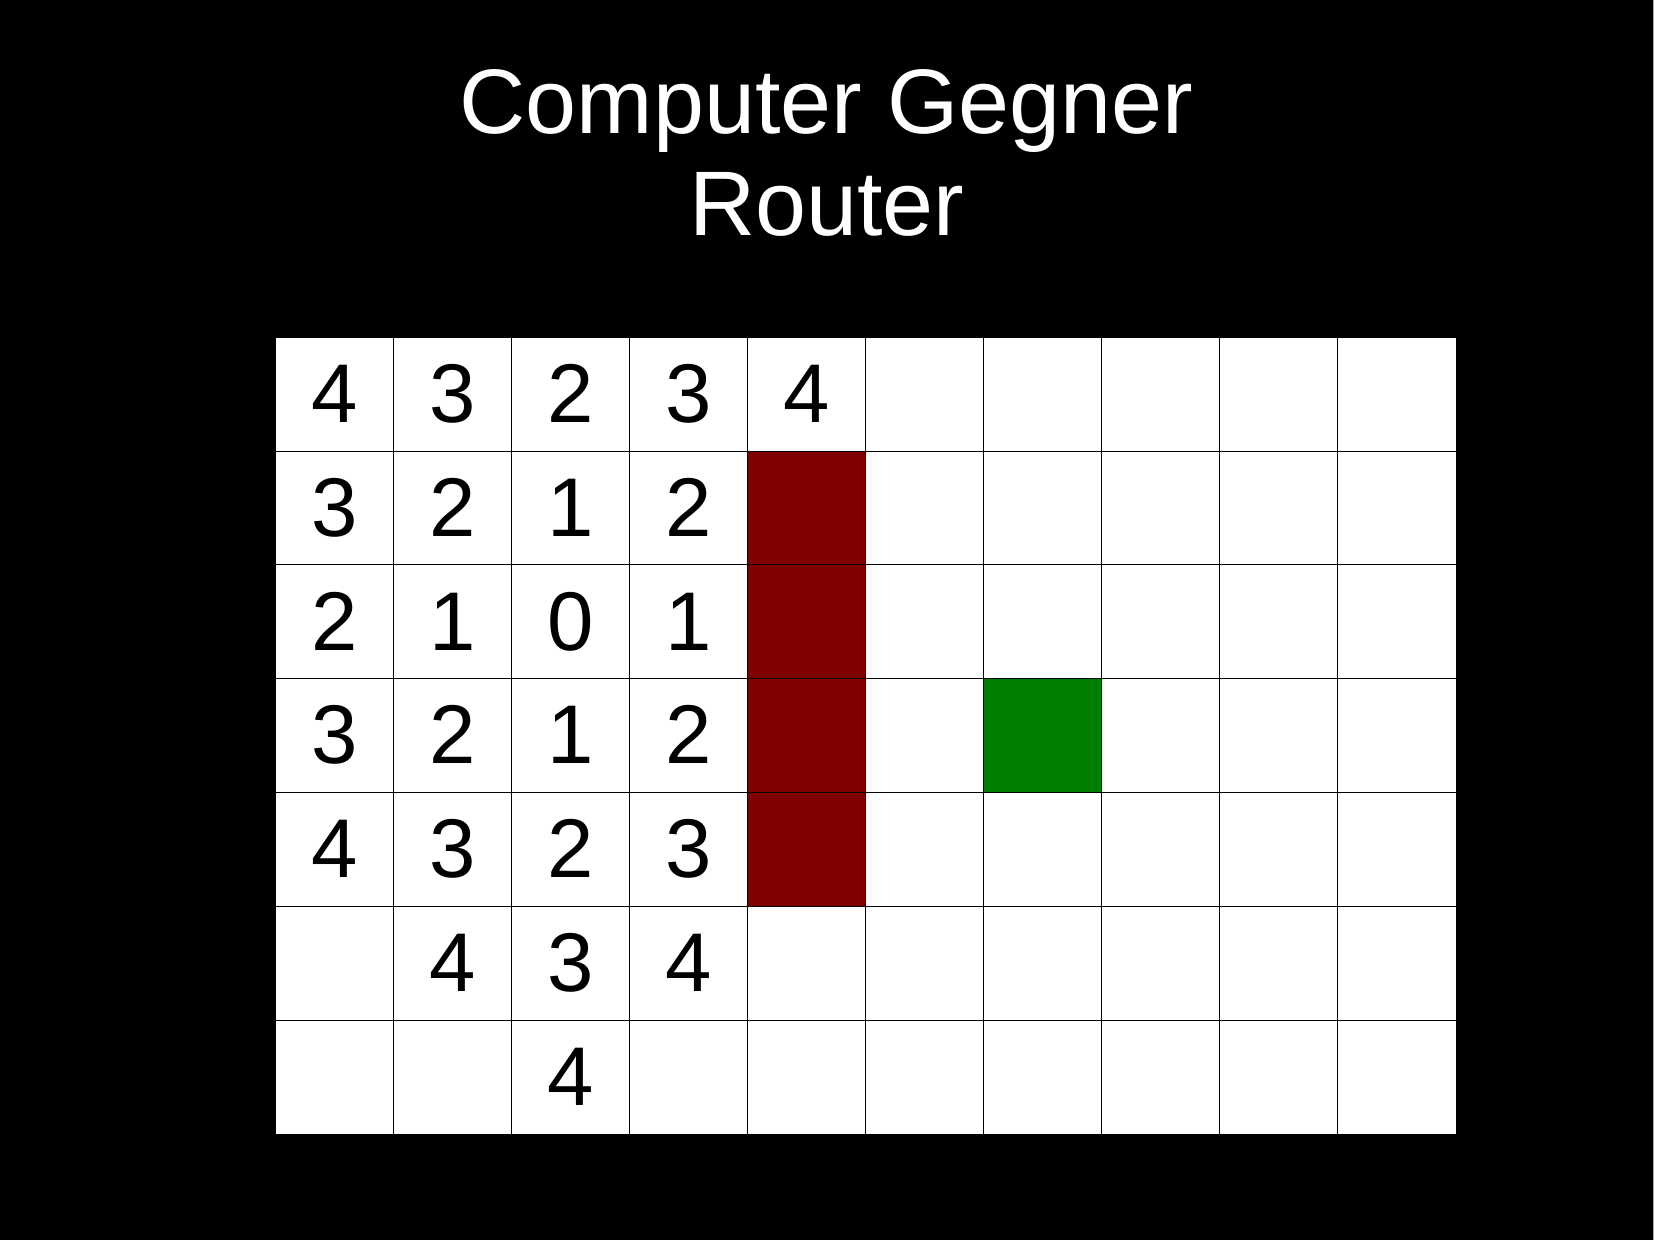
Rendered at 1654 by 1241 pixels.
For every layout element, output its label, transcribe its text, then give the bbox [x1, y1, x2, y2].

table_header [1338, 338, 1456, 451]
table_cell 3 [276, 452, 393, 564]
table_cell 1 [394, 565, 511, 678]
table_cell [1220, 565, 1337, 678]
table_header 4 [748, 338, 865, 451]
table_header [1102, 338, 1219, 451]
table_header [866, 338, 983, 451]
table_cell [984, 1021, 1101, 1134]
table_cell 4 [630, 907, 747, 1020]
table_cell [866, 452, 983, 564]
table_cell [394, 1021, 511, 1134]
table_cell [1102, 565, 1219, 678]
table_cell [276, 907, 393, 1020]
table_cell 4 [394, 907, 511, 1020]
table_cell 4 [276, 793, 393, 906]
table_cell [984, 907, 1101, 1020]
table_cell 3 [394, 793, 511, 906]
table_header [1220, 338, 1337, 451]
table_cell 2 [630, 679, 747, 792]
table_header 4 [276, 338, 393, 451]
table_cell 2 [394, 452, 511, 564]
table_cell [1102, 1021, 1219, 1134]
table_header [984, 338, 1101, 451]
table_cell [1220, 1021, 1337, 1134]
table_cell 1 [630, 565, 747, 678]
table_cell 3 [512, 907, 629, 1020]
table_cell [1338, 793, 1456, 906]
table_cell [630, 1021, 747, 1134]
table_cell 3 [276, 679, 393, 792]
table_cell [1338, 907, 1456, 1020]
table_cell [866, 907, 983, 1020]
table_cell [1338, 565, 1456, 678]
table_cell [748, 565, 865, 678]
table_cell [1338, 452, 1456, 564]
table_cell [866, 679, 983, 792]
table_header 3 [394, 338, 511, 451]
table_cell [866, 793, 983, 906]
table_cell [984, 793, 1101, 906]
table_cell [1102, 679, 1219, 792]
table_cell 1 [512, 679, 629, 792]
table_header 2 [512, 338, 629, 451]
table_cell 1 [512, 452, 629, 564]
table_cell [984, 679, 1101, 792]
table_cell 3 [630, 793, 747, 906]
table_cell [276, 1021, 393, 1134]
table_cell [748, 679, 865, 792]
table_cell [748, 1021, 865, 1134]
table_cell 2 [630, 452, 747, 564]
table_cell [1102, 452, 1219, 564]
table_cell [1220, 679, 1337, 792]
table_cell [748, 452, 865, 564]
table_cell [866, 565, 983, 678]
table_cell [1220, 452, 1337, 564]
table_cell [984, 452, 1101, 564]
table_cell [1102, 793, 1219, 906]
table_cell [1102, 907, 1219, 1020]
table_cell 2 [394, 679, 511, 792]
table_cell [984, 565, 1101, 678]
table_cell [866, 1021, 983, 1134]
table_cell 0 [512, 565, 629, 678]
table_cell [1338, 1021, 1456, 1134]
title Computer Gegner Router [82, 49, 1571, 257]
table_cell [748, 907, 865, 1020]
table_header 3 [630, 338, 747, 451]
table_cell [1220, 907, 1337, 1020]
table_cell 2 [512, 793, 629, 906]
table_cell [1338, 679, 1456, 792]
table_cell [748, 793, 865, 906]
table_cell 2 [276, 565, 393, 678]
table_cell [1220, 793, 1337, 906]
table_cell 4 [512, 1021, 629, 1134]
